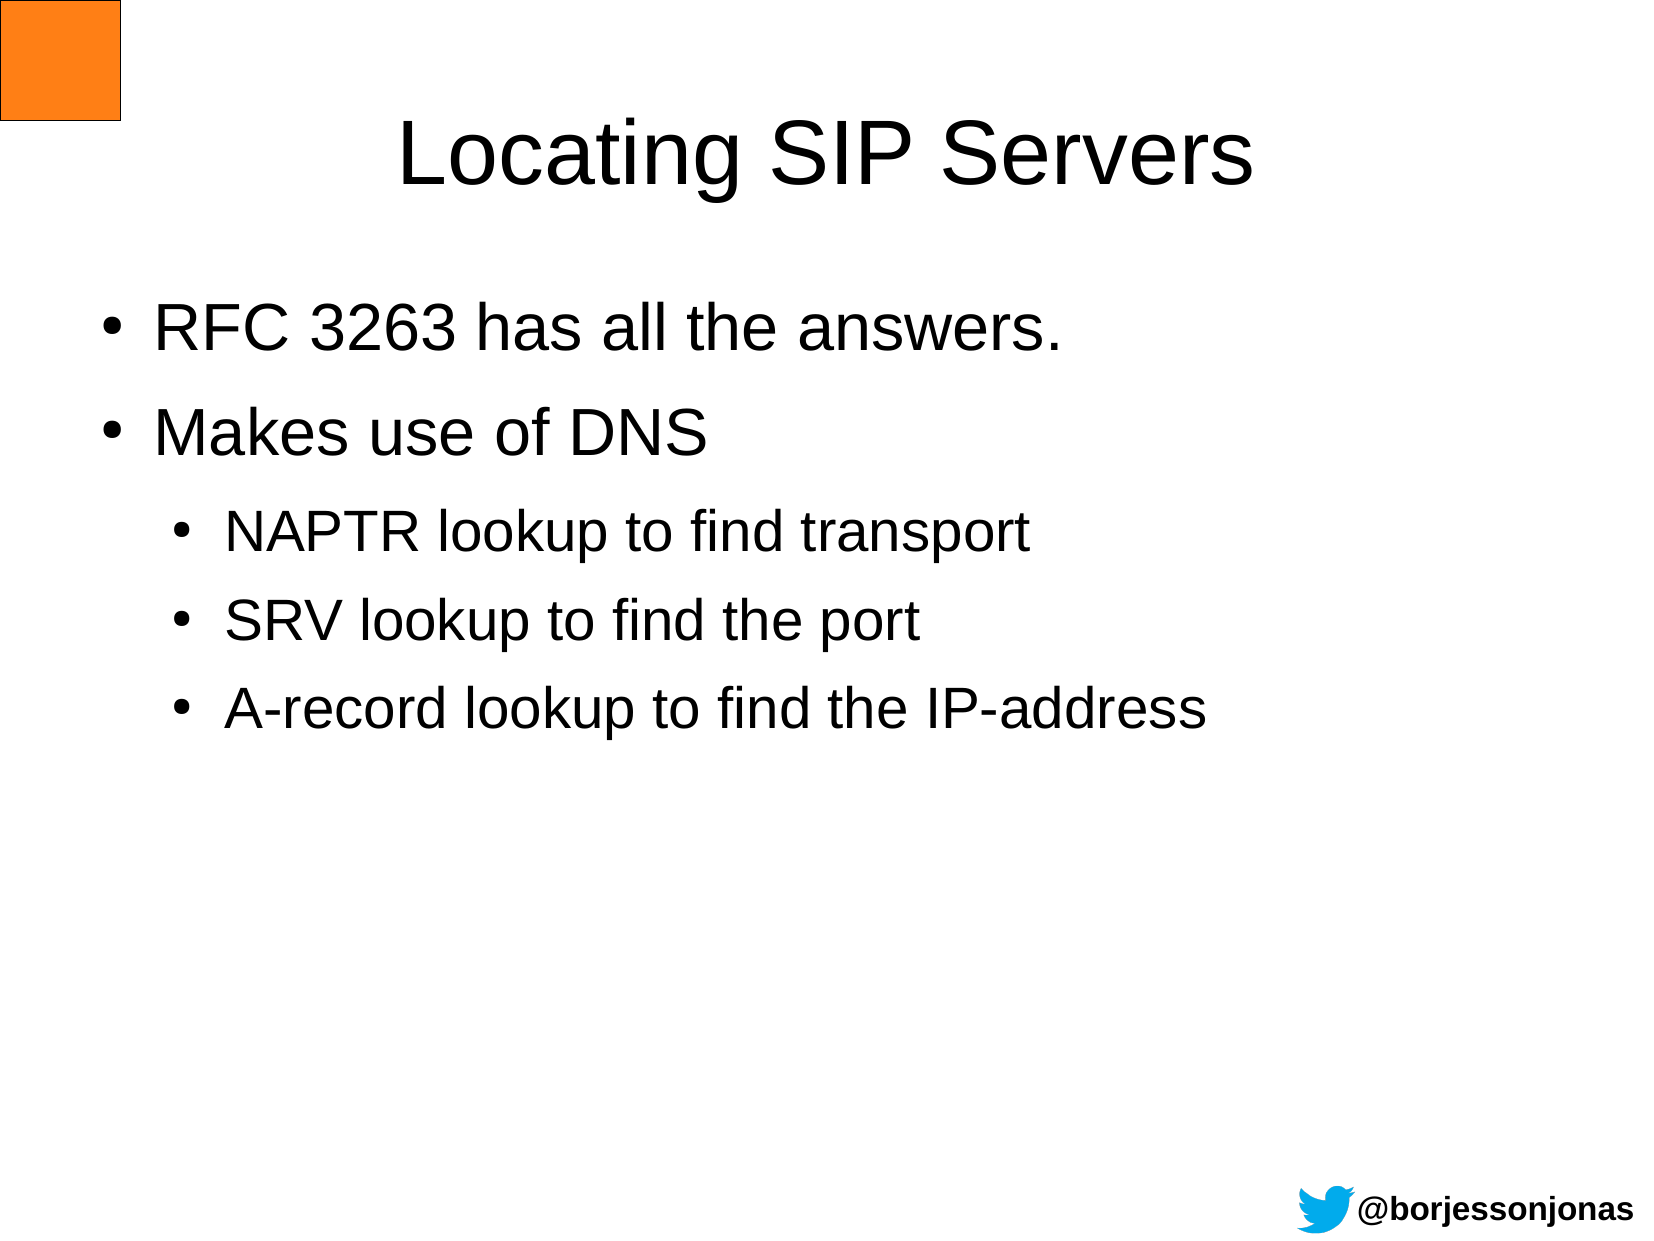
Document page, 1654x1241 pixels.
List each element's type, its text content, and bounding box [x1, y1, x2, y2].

title Locating SIP Servers [82, 49, 1571, 257]
picture [1277, 1160, 1375, 1241]
list RFC 3263 has all the answers. Makes use of DNS NAPTR lookup to find transport SRV lookup to find the port A-record lookup to find the IP-address [82, 290, 1571, 1109]
